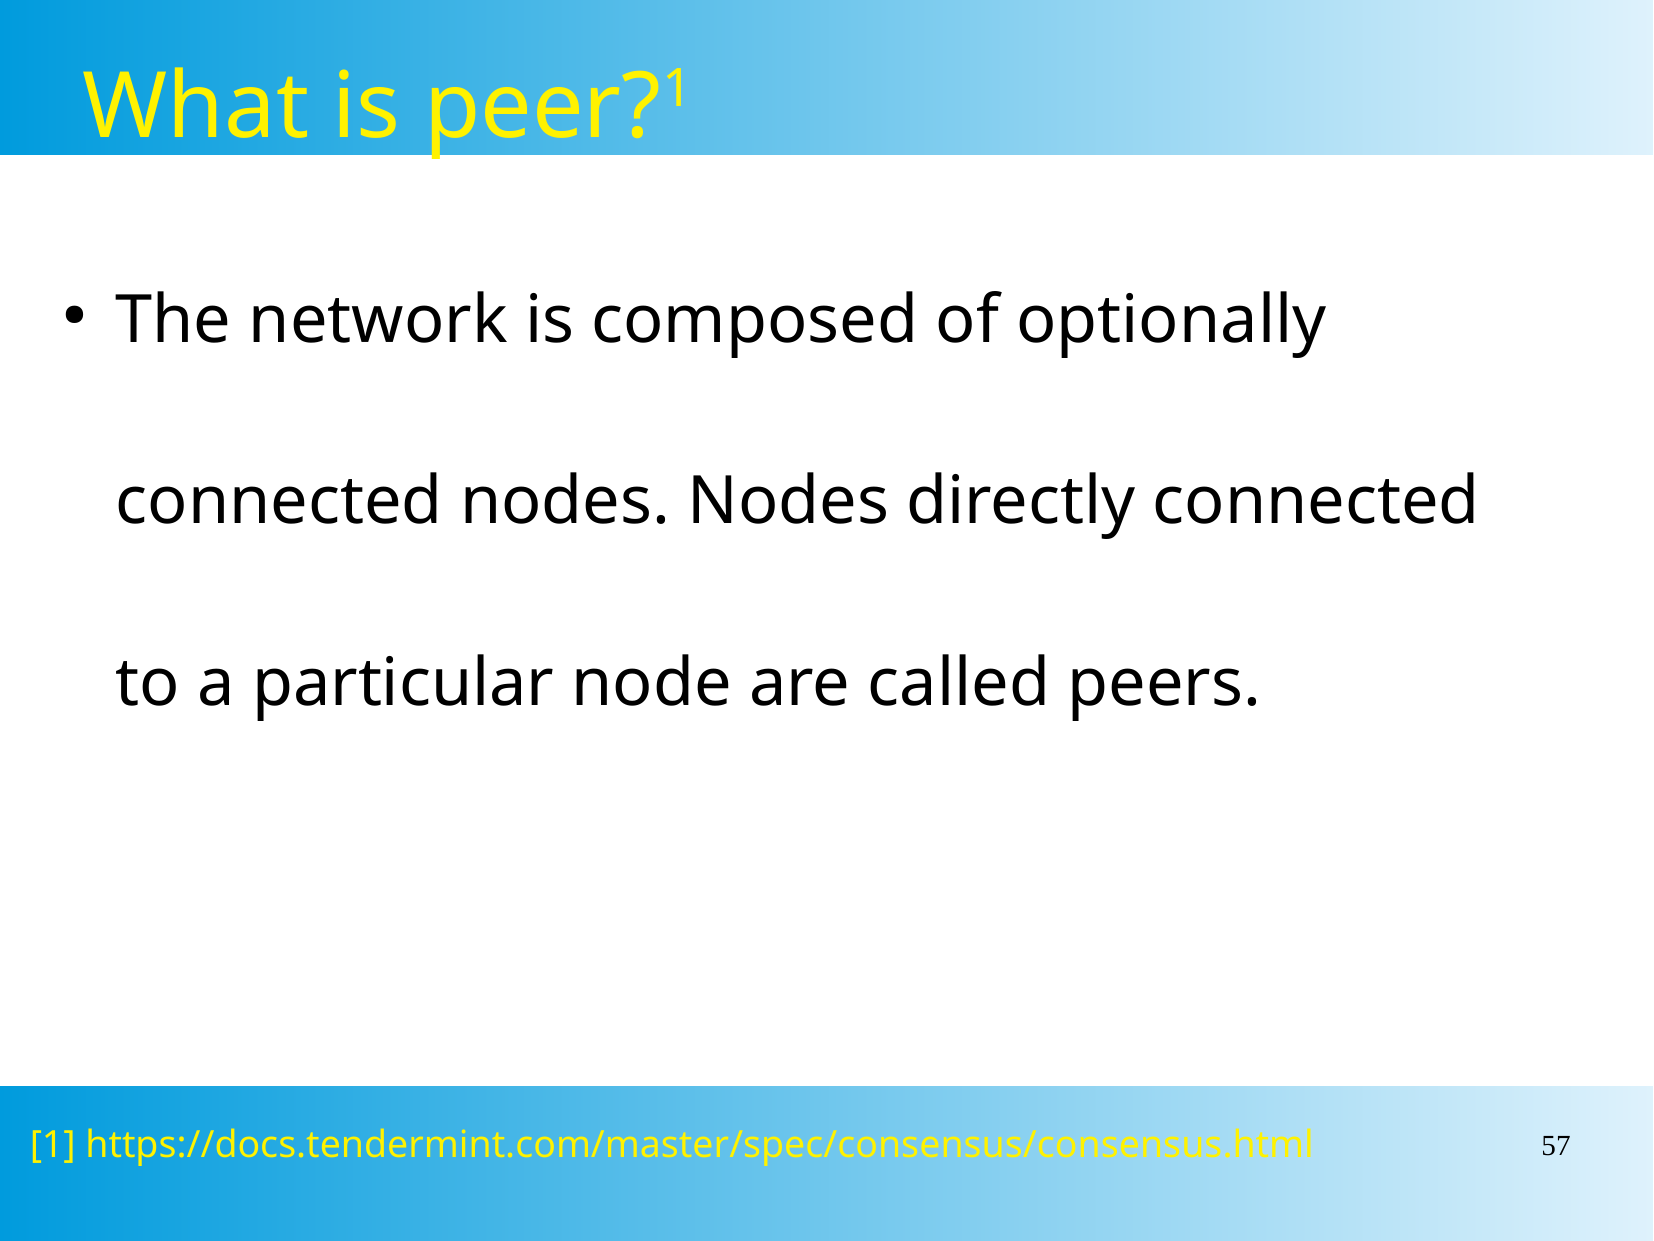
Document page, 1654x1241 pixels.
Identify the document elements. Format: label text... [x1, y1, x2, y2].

text_box [1] https://docs.tendermint.com/master/spec/consensus/consensus.html [15, 1110, 1501, 1163]
list The network is composed of optionally connected nodes. Nodes directly connected to a particular node are called peers. [45, 180, 1534, 900]
title What is peer?1 [82, 49, 1571, 155]
